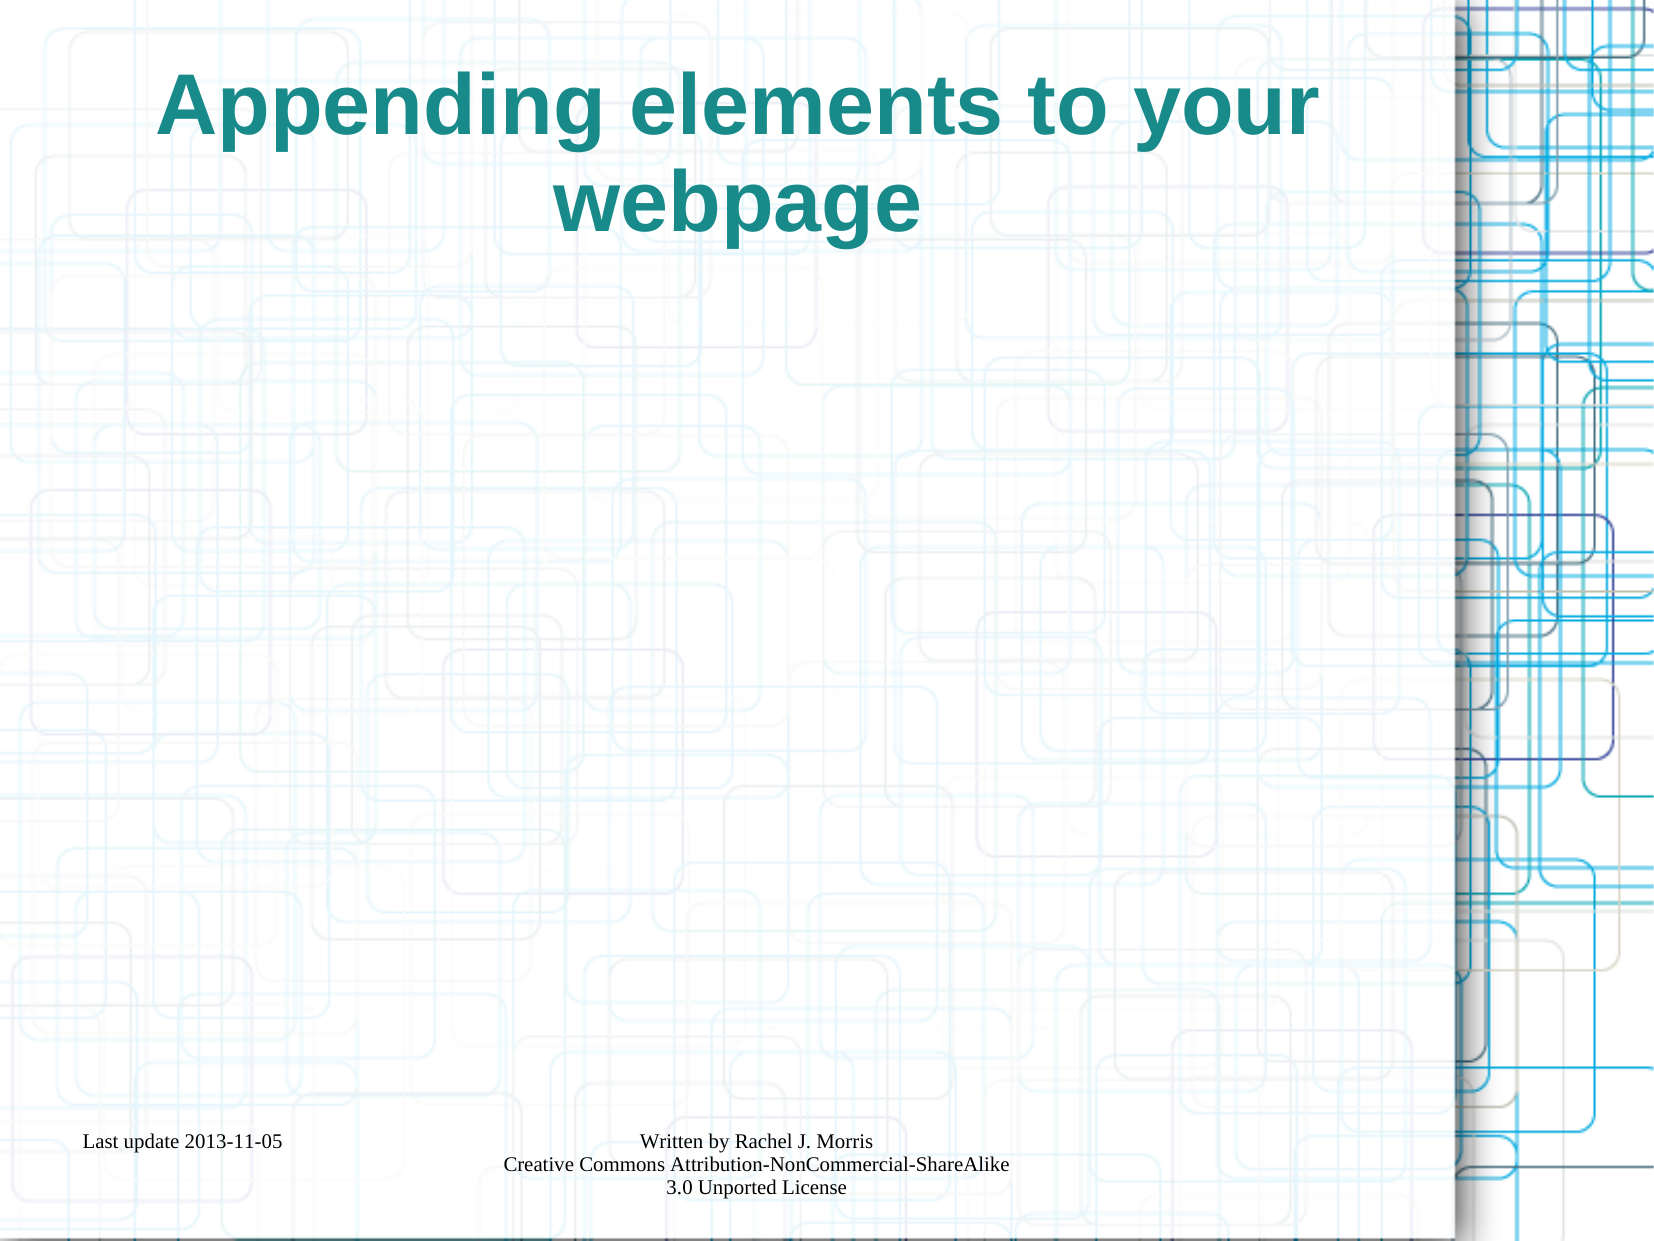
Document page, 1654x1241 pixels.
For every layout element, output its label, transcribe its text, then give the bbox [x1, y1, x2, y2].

title Appending elements to your webpage [59, 49, 1418, 257]
picture [0, 0, 1654, 1241]
